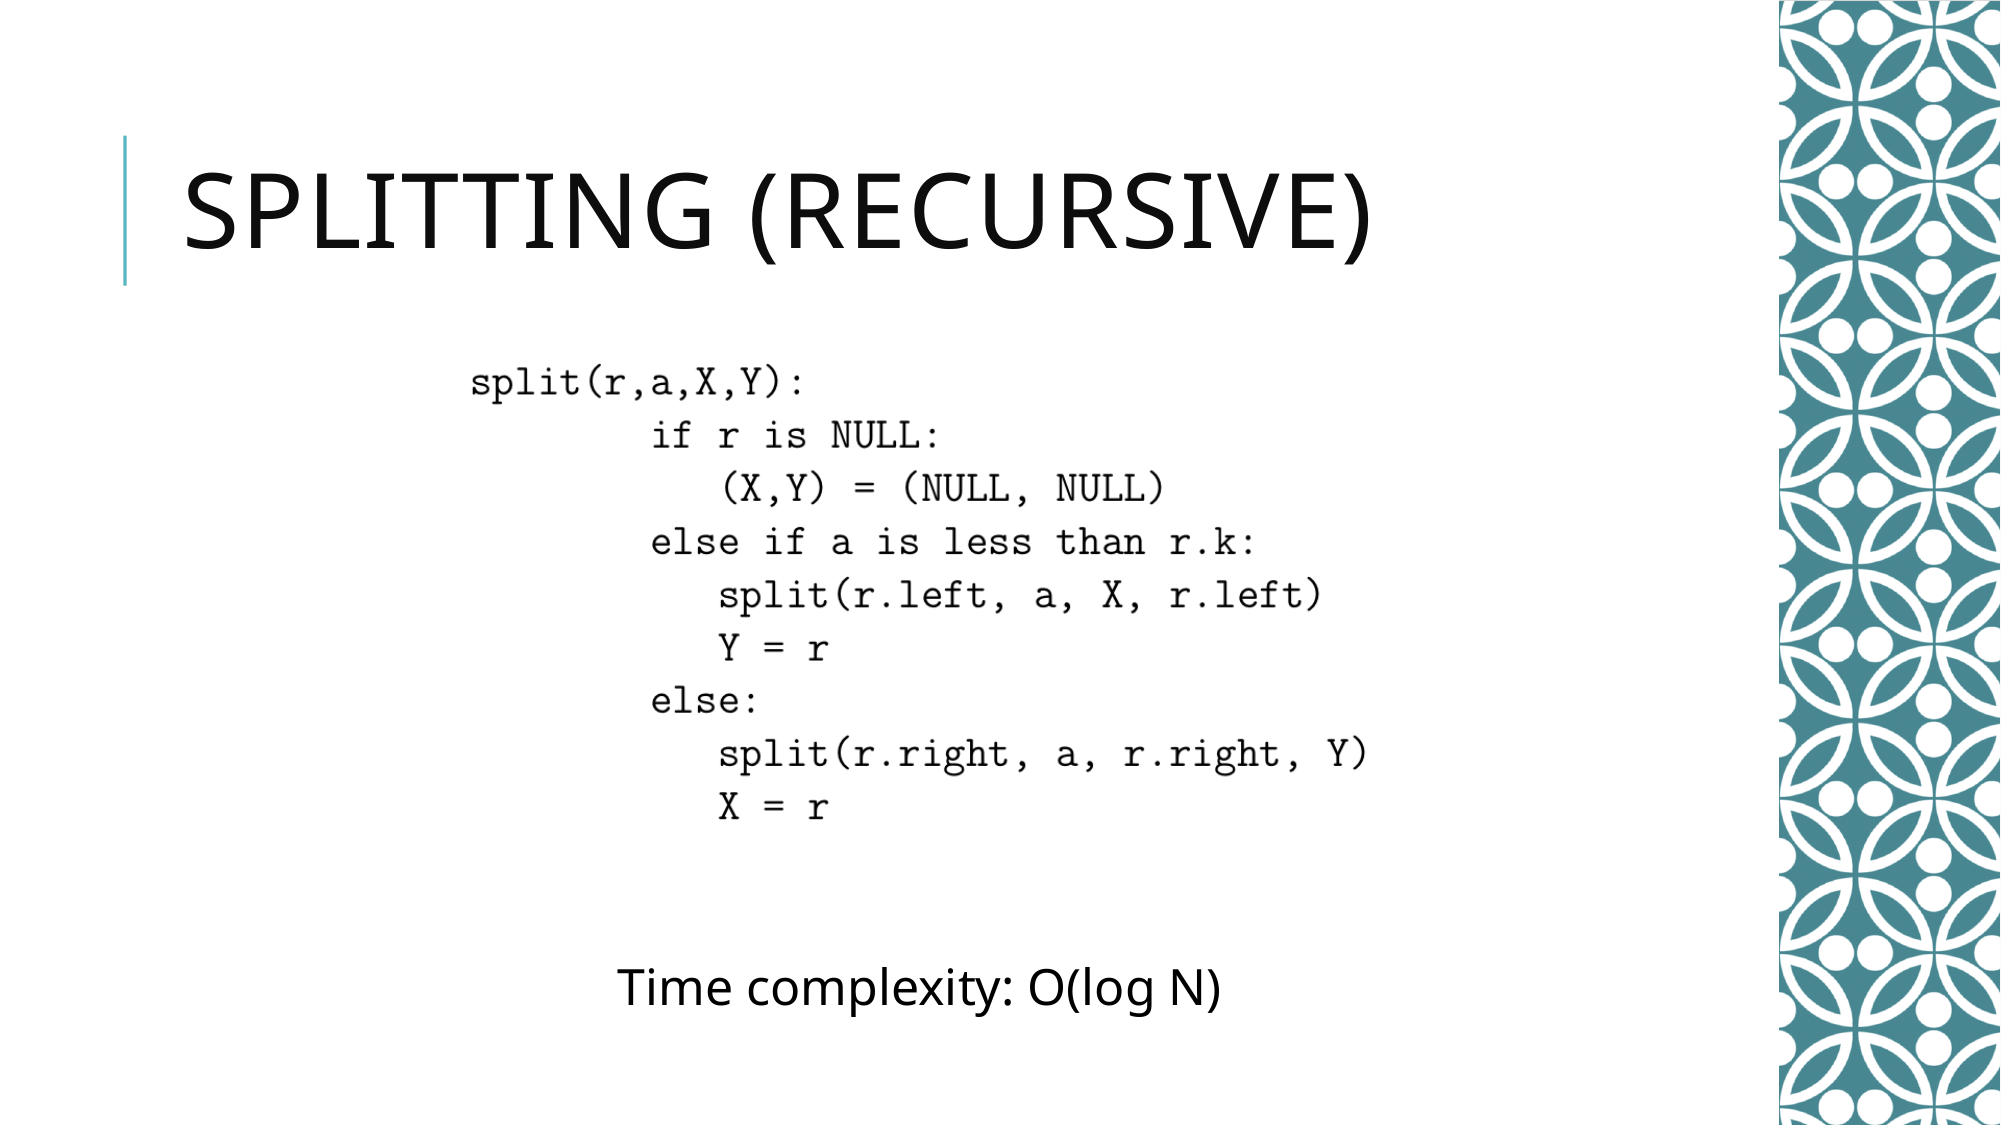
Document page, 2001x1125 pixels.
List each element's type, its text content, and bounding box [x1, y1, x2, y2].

picture [454, 360, 1386, 838]
text_box Time complexity: O(log N) [603, 948, 1238, 1023]
title Splitting (recursive) [168, 96, 1763, 342]
picture [1778, 0, 2001, 1125]
